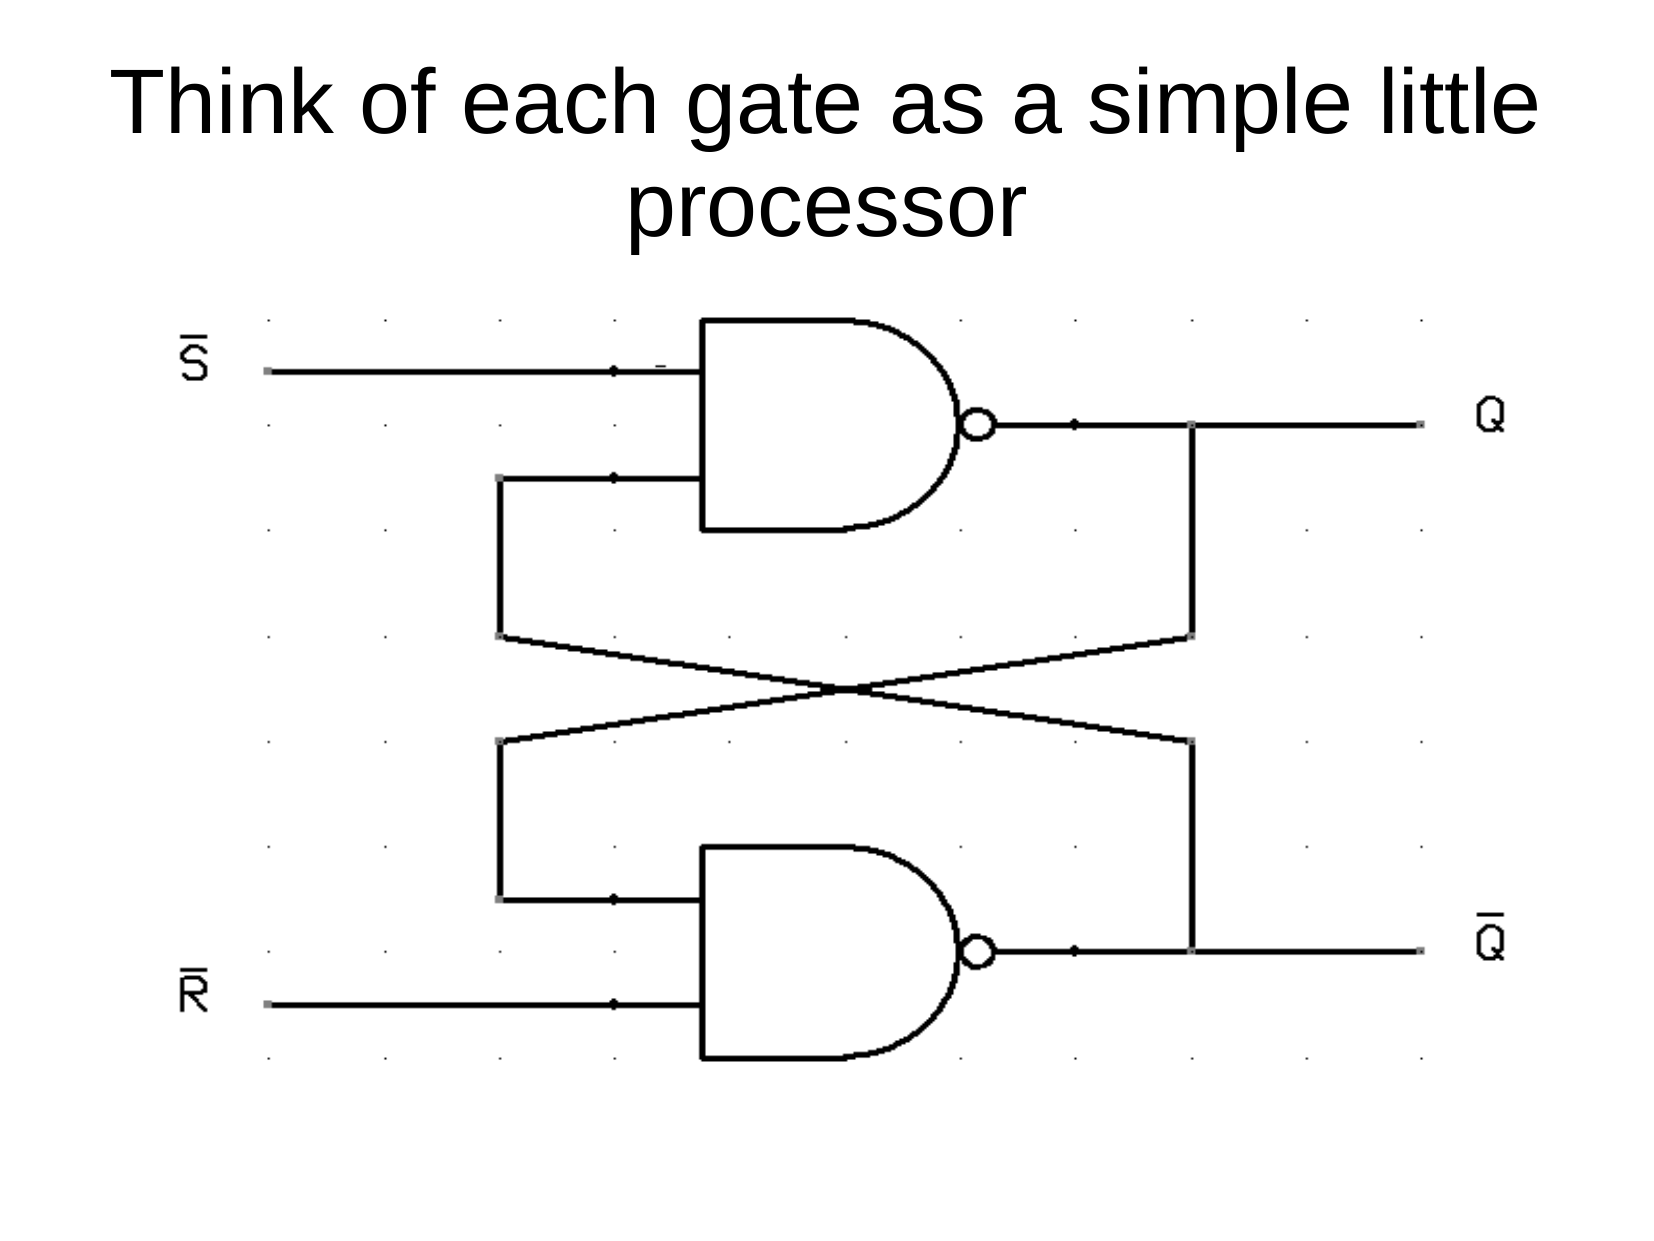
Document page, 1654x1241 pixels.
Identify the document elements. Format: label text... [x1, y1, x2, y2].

title Think of each gate as a simple little processor [82, 50, 1571, 256]
picture [164, 299, 1519, 1081]
